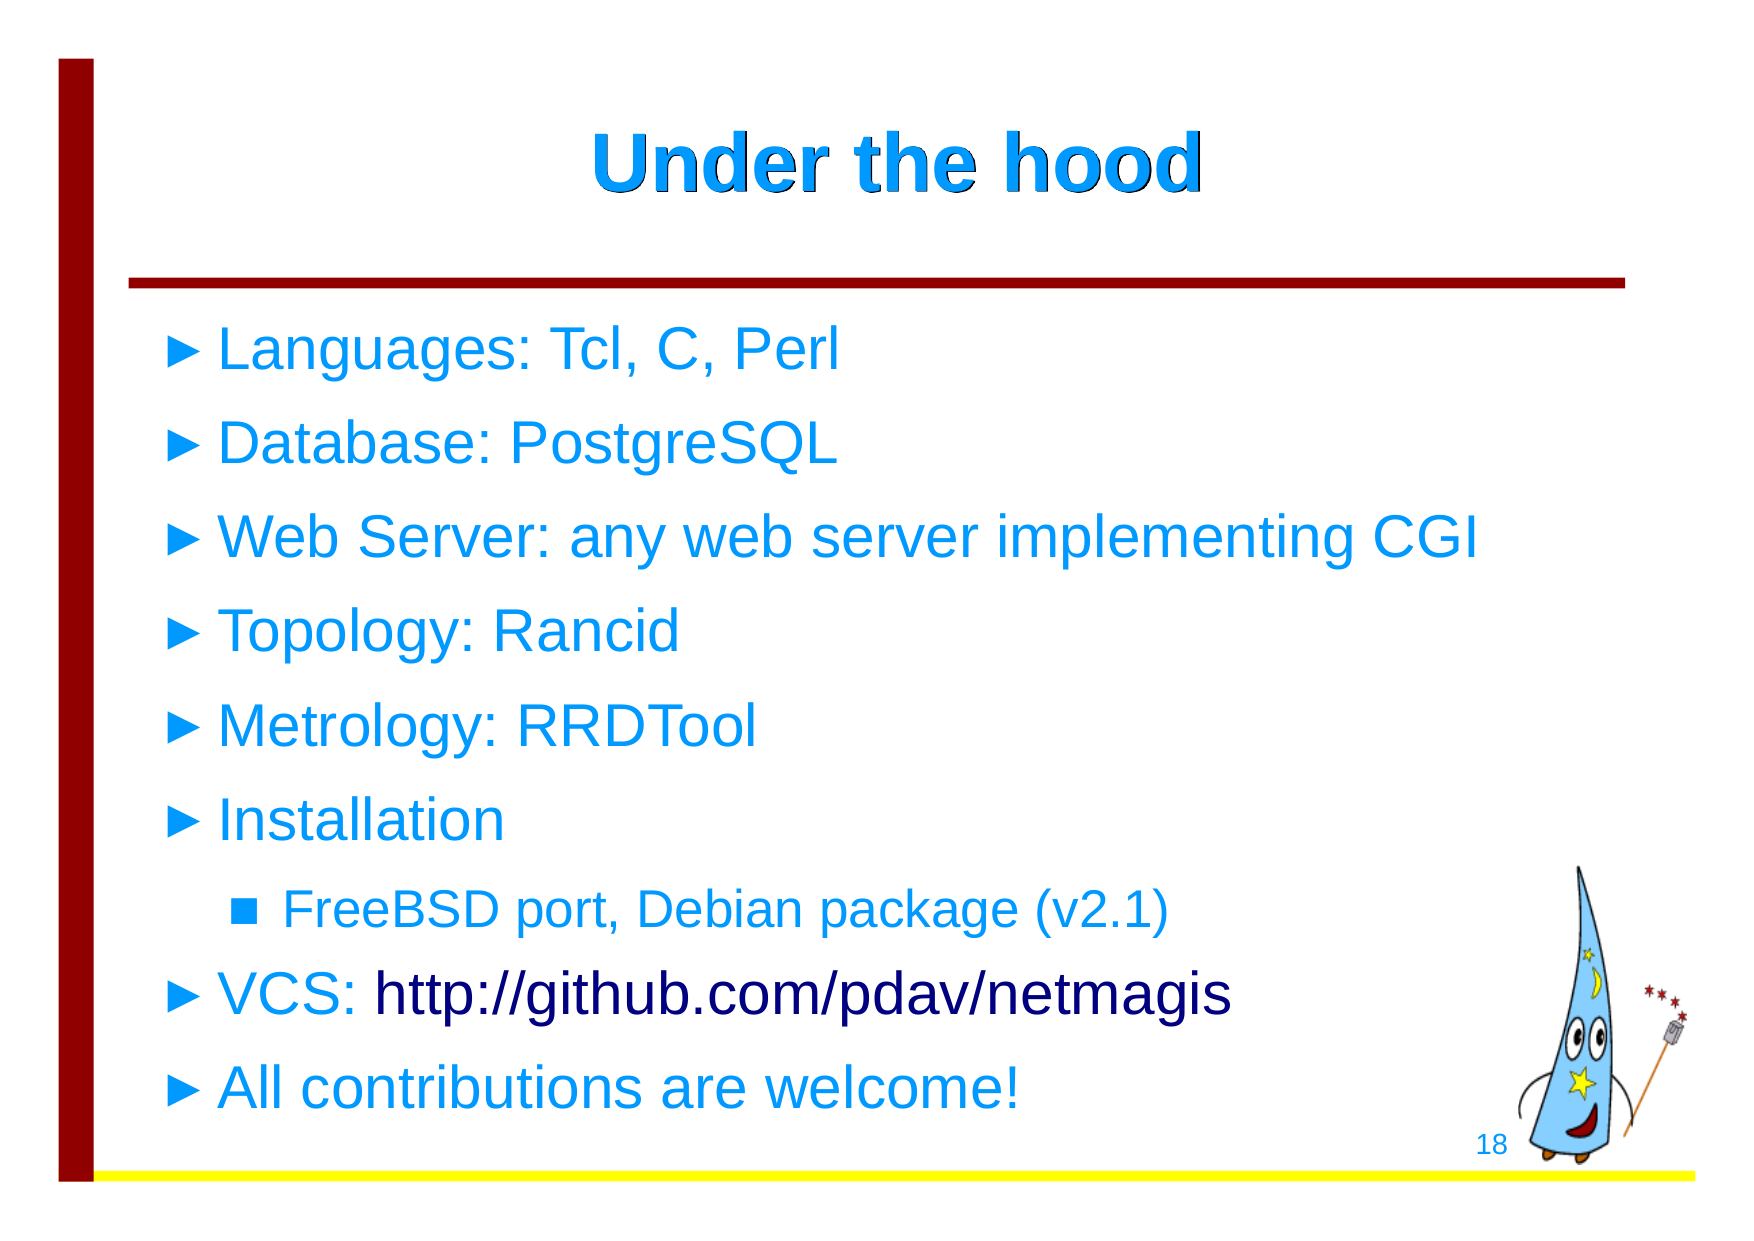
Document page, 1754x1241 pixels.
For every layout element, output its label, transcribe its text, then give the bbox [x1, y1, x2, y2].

picture [1518, 865, 1687, 1165]
title Under the hood [152, 74, 1643, 252]
list Languages: Tcl, C, Perl Database: PostgreSQL Web Server: any web server implementing CGI Topology: Rancid Metrology: RRDTool Installation FreeBSD port, Debian package (v2.1) VCS: http://github.com/pdav/netmagis All contributions are welcome! [140, 315, 1614, 1134]
